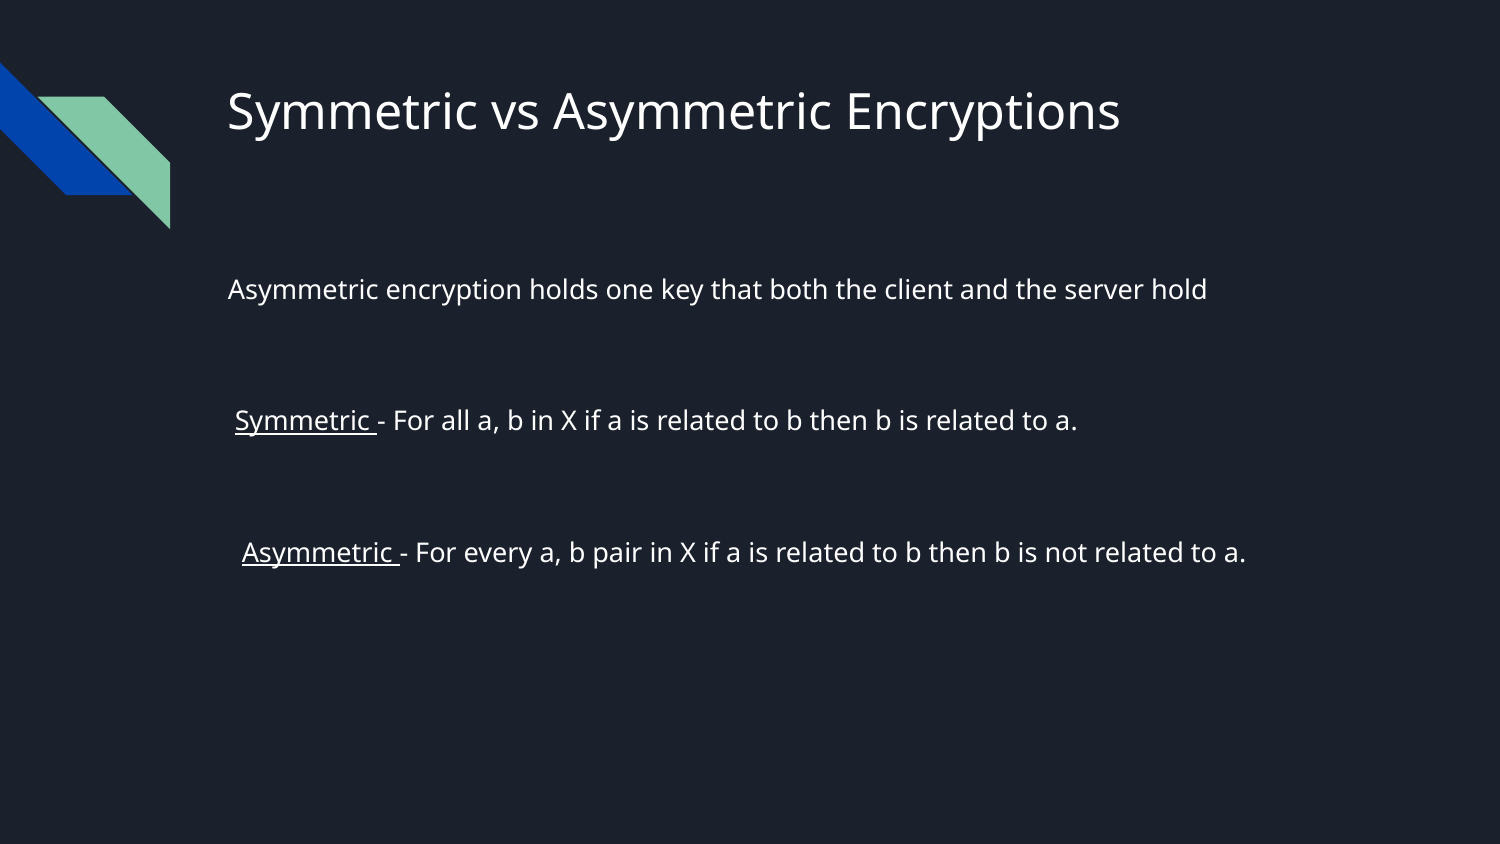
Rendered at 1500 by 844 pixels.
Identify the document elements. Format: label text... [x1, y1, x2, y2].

list Asymmetric encryption holds one key that both the client and the server hold Symmetric - For all a, b in X if a is related to b then b is related to a. Asymmetric - For every a, b pair in X if a is related to b then b is not related to a. [212, 257, 1368, 735]
title Symmetric vs Asymmetric Encryptions [212, 64, 1368, 215]
